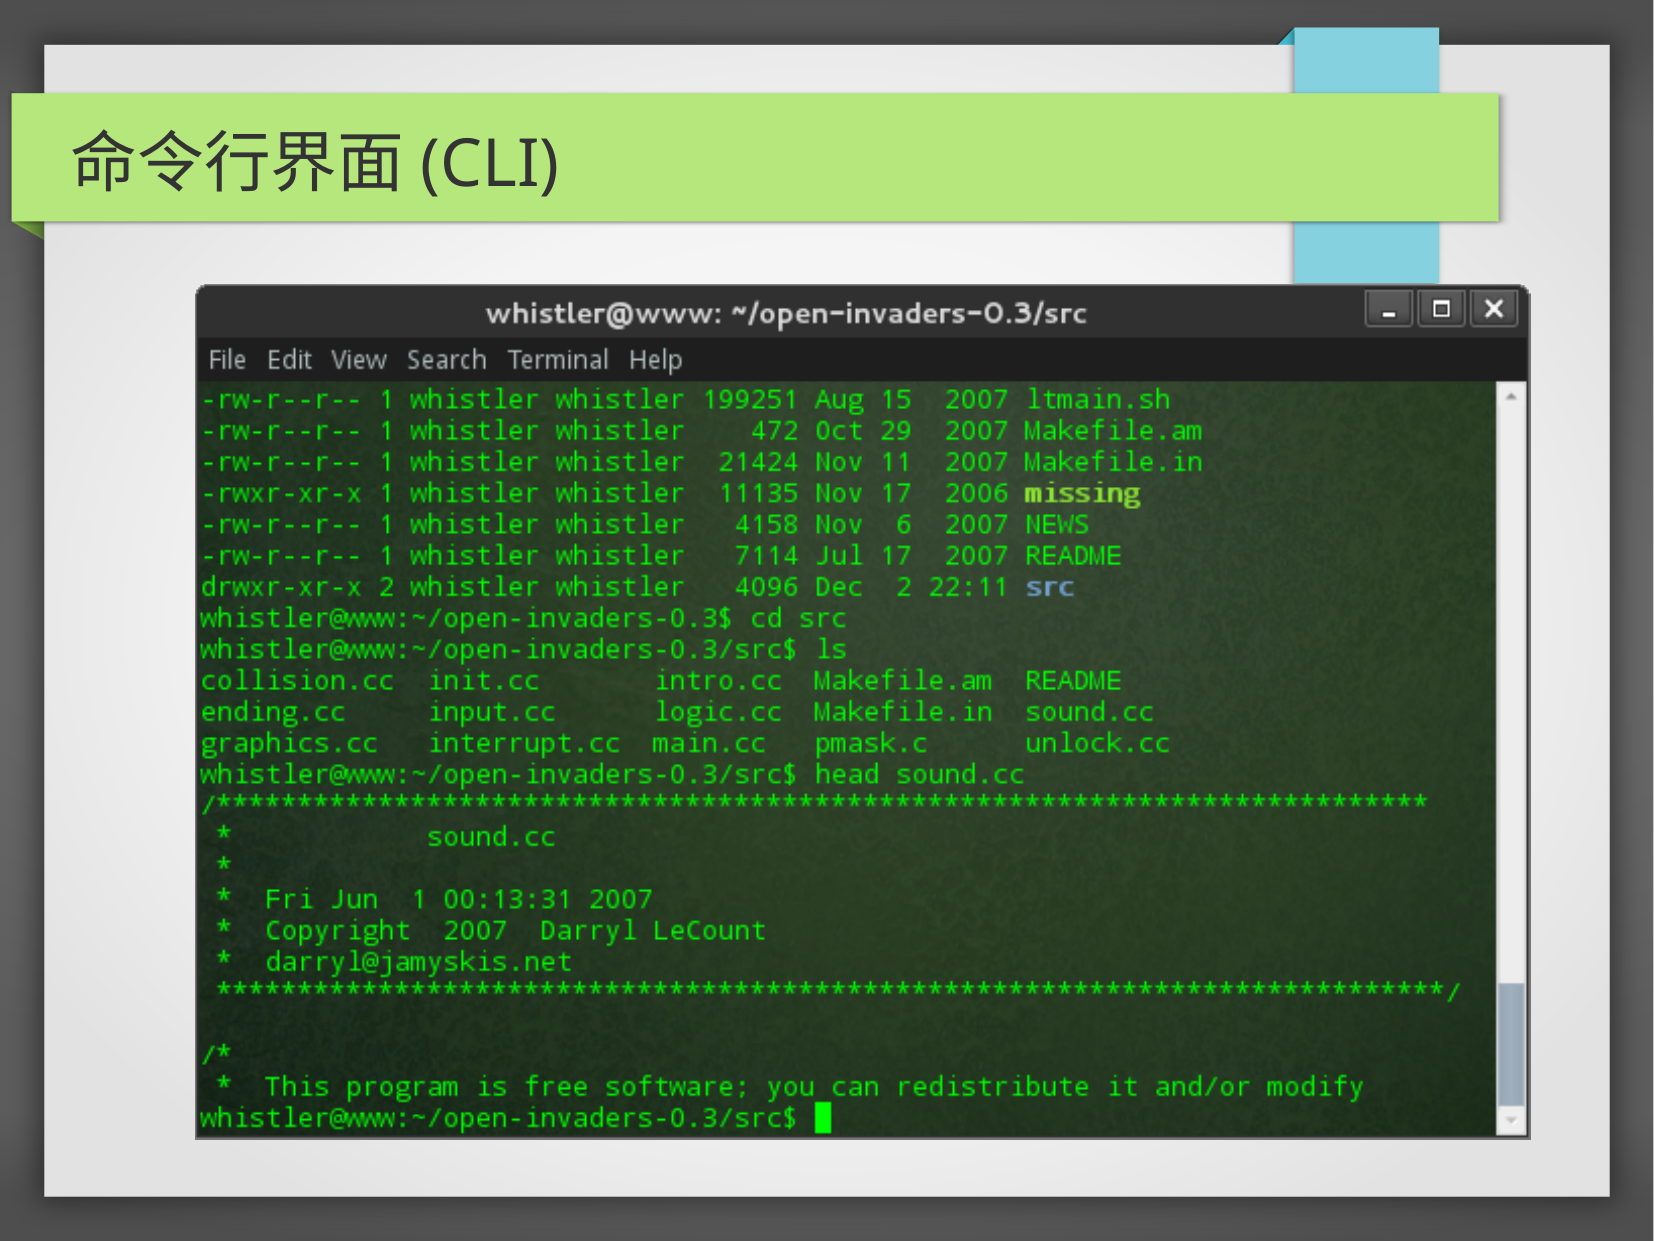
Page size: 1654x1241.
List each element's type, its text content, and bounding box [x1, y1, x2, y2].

title 命令行界面(CLI) [70, 106, 1229, 213]
picture [0, 0, 1654, 1241]
